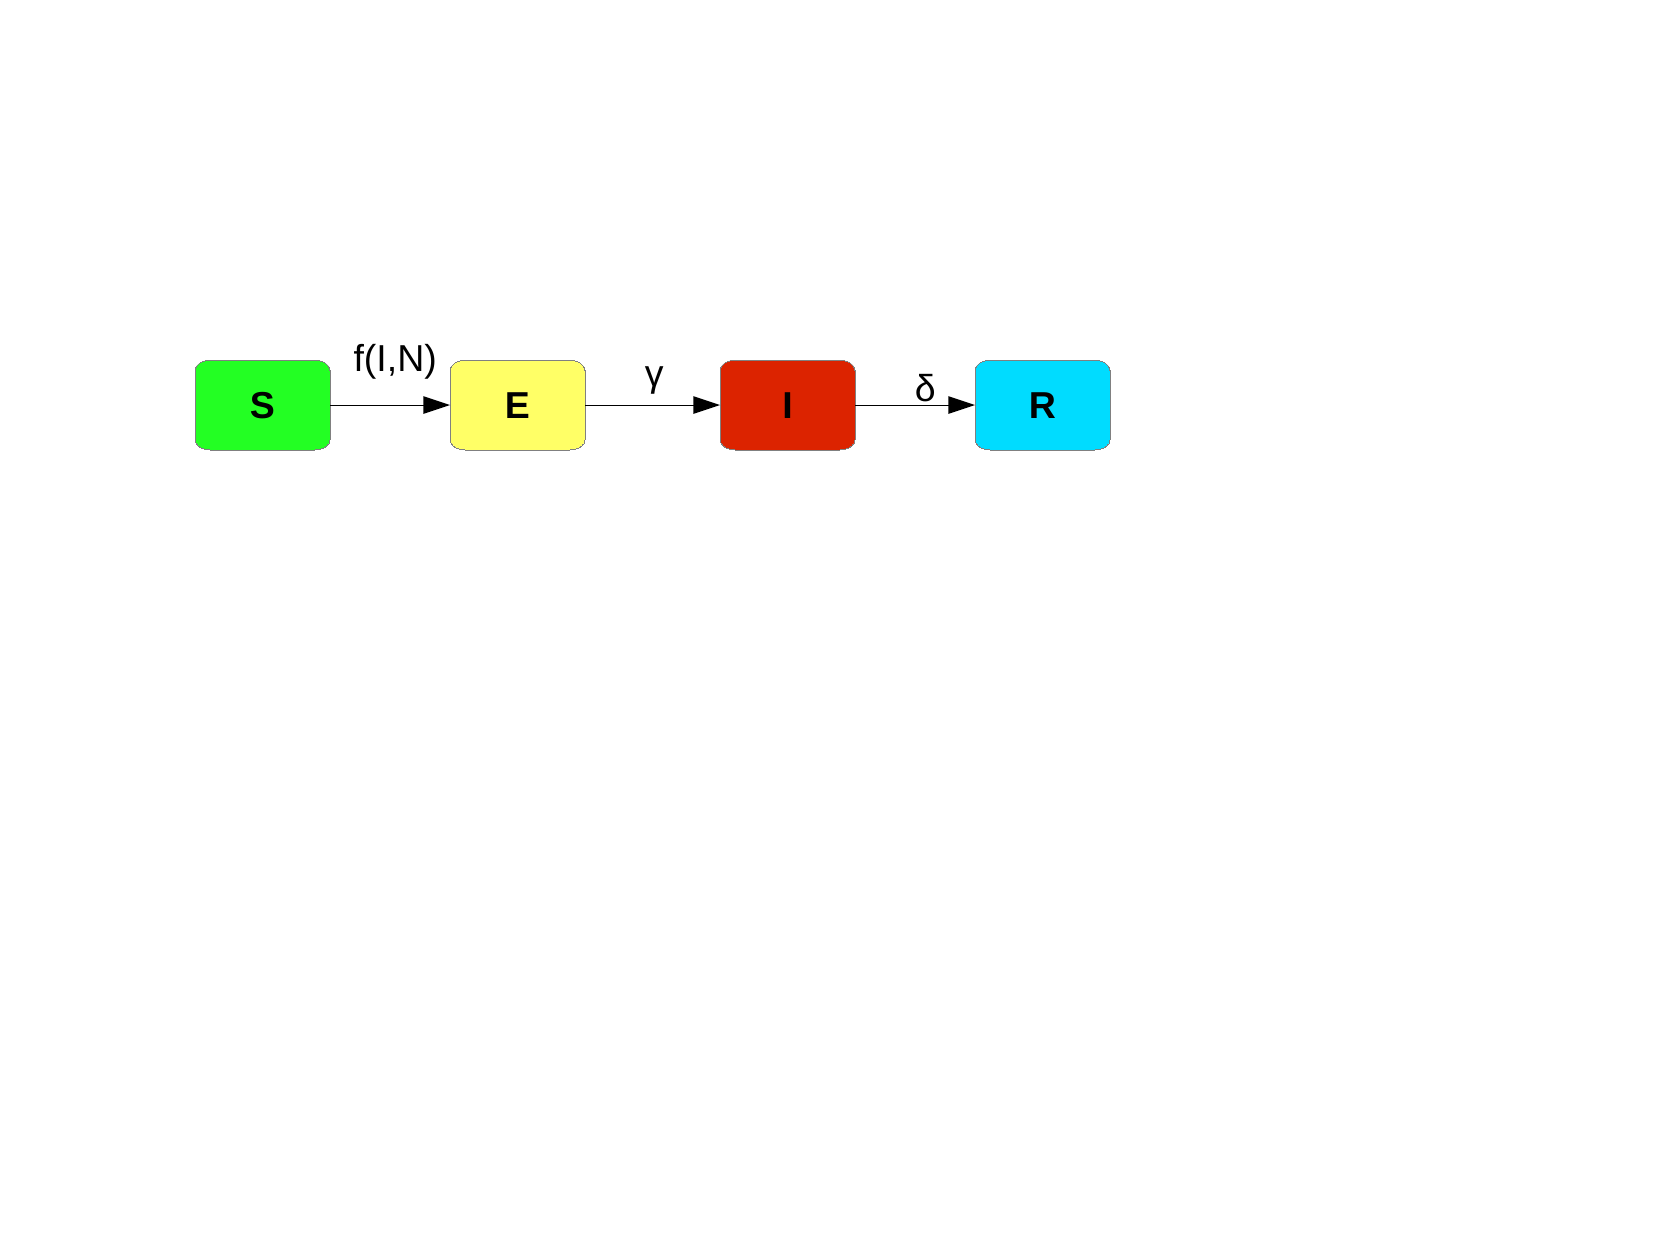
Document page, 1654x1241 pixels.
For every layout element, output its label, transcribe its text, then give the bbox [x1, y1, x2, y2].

text_box E [450, 360, 586, 451]
text_box γ [630, 345, 679, 402]
text_box I [720, 360, 856, 451]
text_box δ [900, 360, 951, 417]
text_box R [975, 360, 1111, 451]
text_box S [195, 360, 331, 451]
text_box f(I,N) [338, 330, 453, 387]
